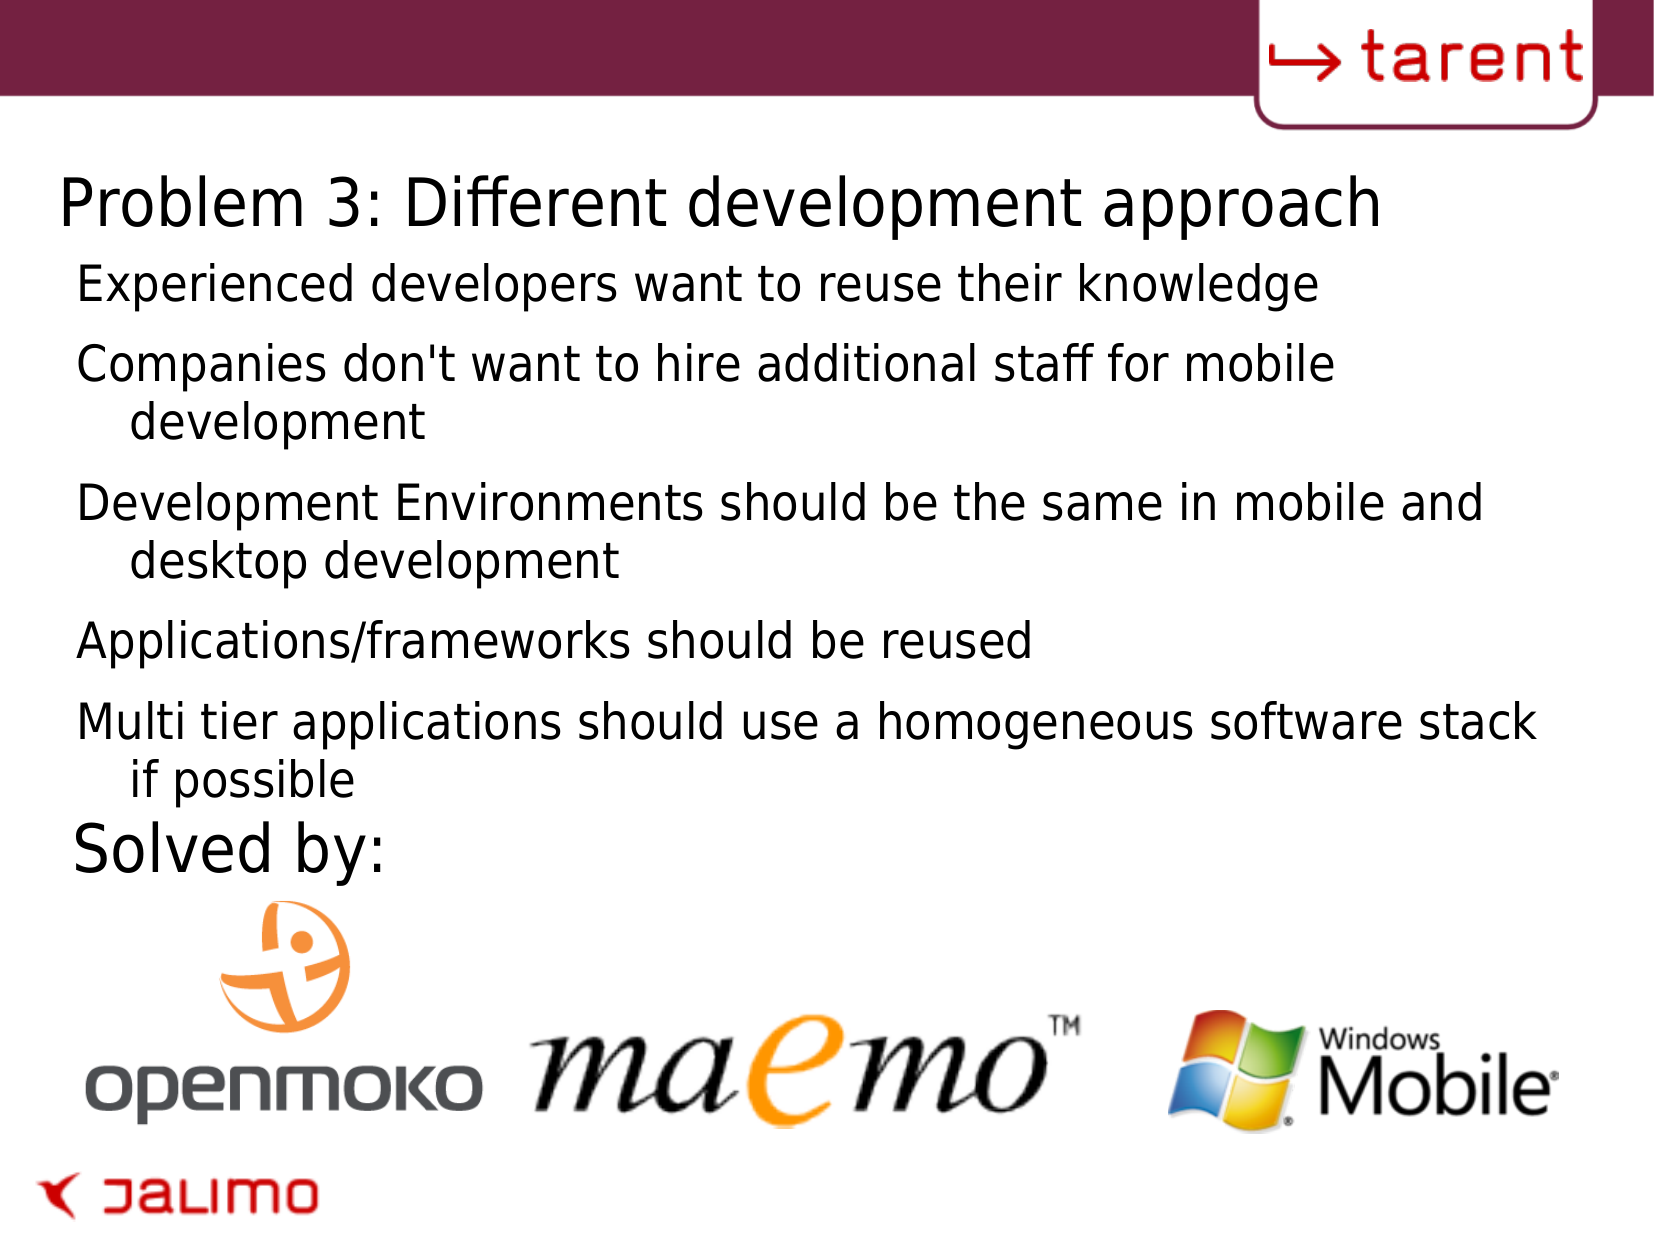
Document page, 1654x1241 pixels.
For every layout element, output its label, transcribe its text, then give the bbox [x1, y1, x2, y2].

title Solved by: [72, 810, 1638, 889]
picture [32, 1171, 324, 1222]
picture [0, 0, 1654, 146]
picture [77, 890, 490, 1133]
picture [527, 1012, 1089, 1129]
title Problem 3: Different development approach [59, 163, 1625, 242]
list Experienced developers want to reuse their knowledge Companies don't want to hire additional staff for mobile development Development Environments should be the same in mobile and desktop development Applications/frameworks should be reused Multi tier applications should use a homogeneous software stack if possible [59, 254, 1571, 1059]
picture [1168, 1010, 1559, 1134]
